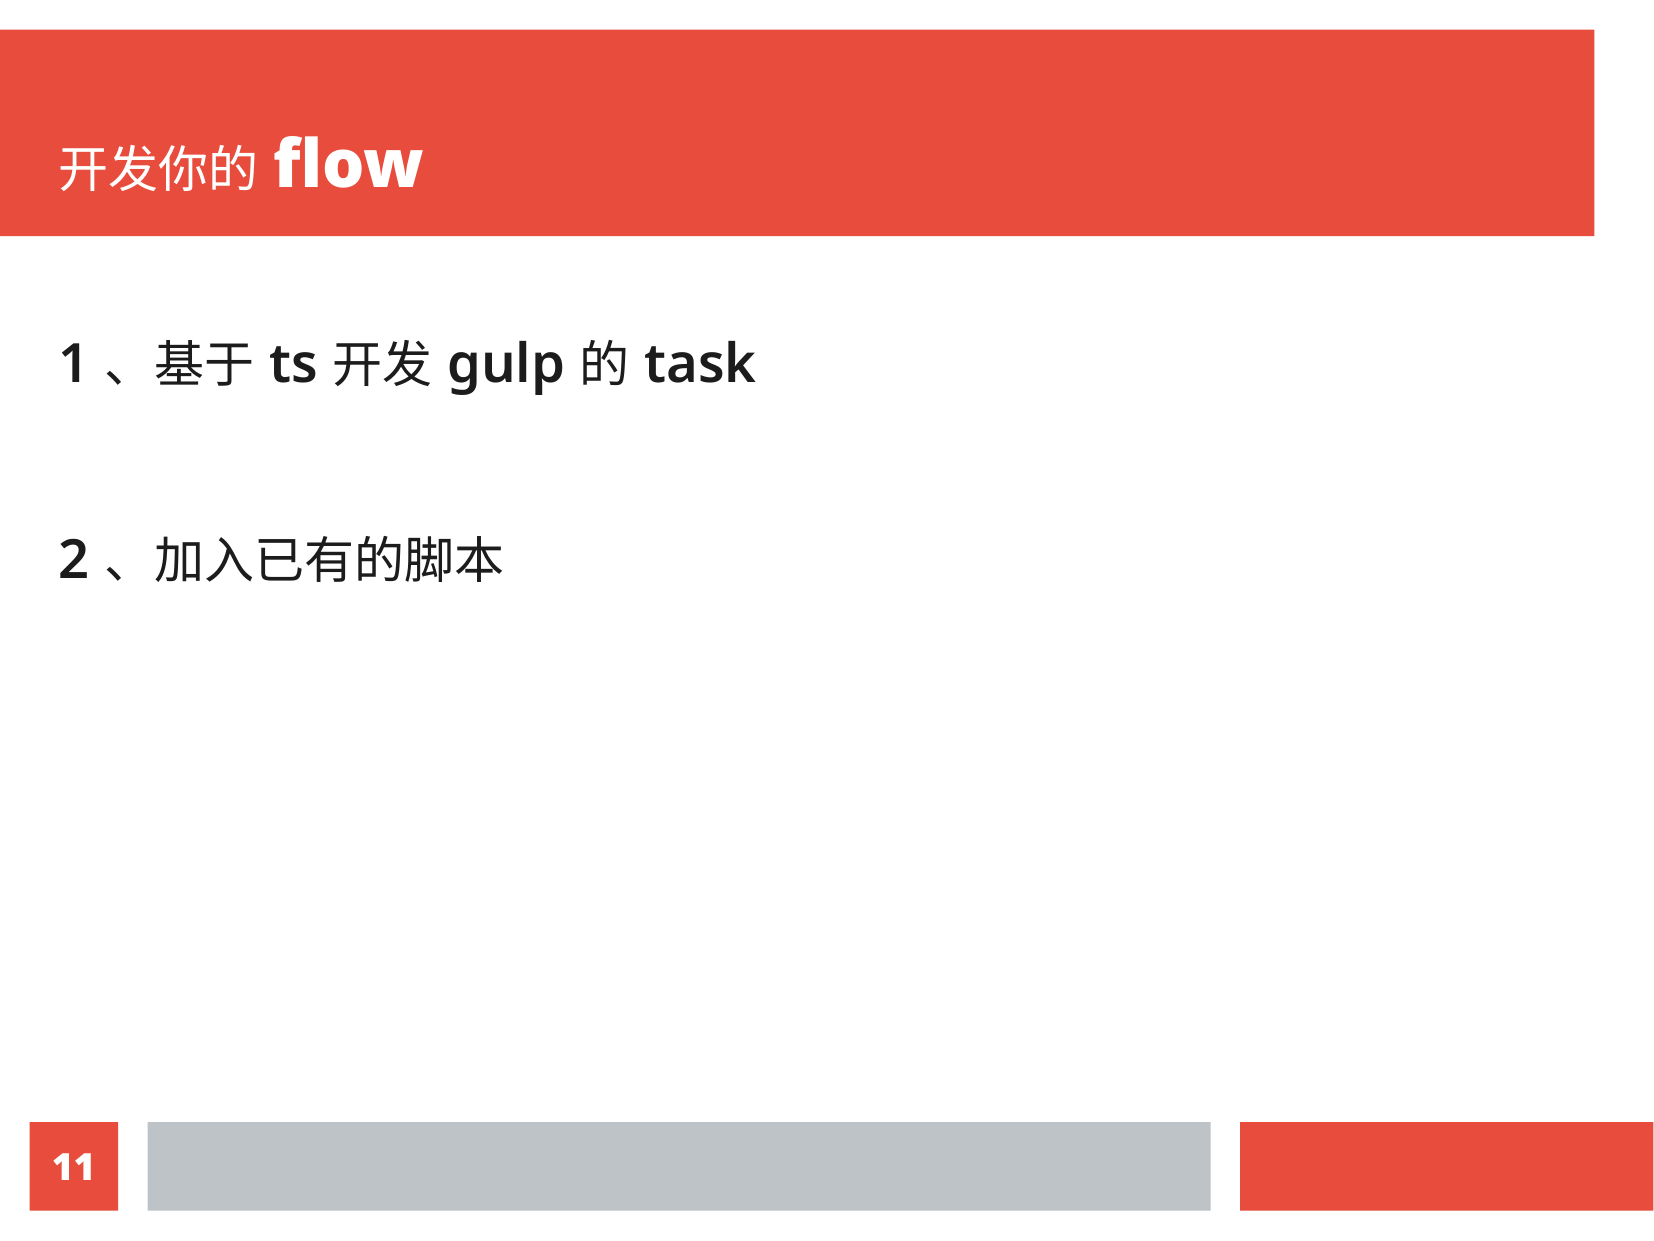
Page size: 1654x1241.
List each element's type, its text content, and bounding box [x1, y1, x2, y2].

title 开发你的flow [59, 59, 1595, 207]
list 1、基于ts开发gulp的task 2、加入已有的脚本 [59, 324, 1565, 1093]
